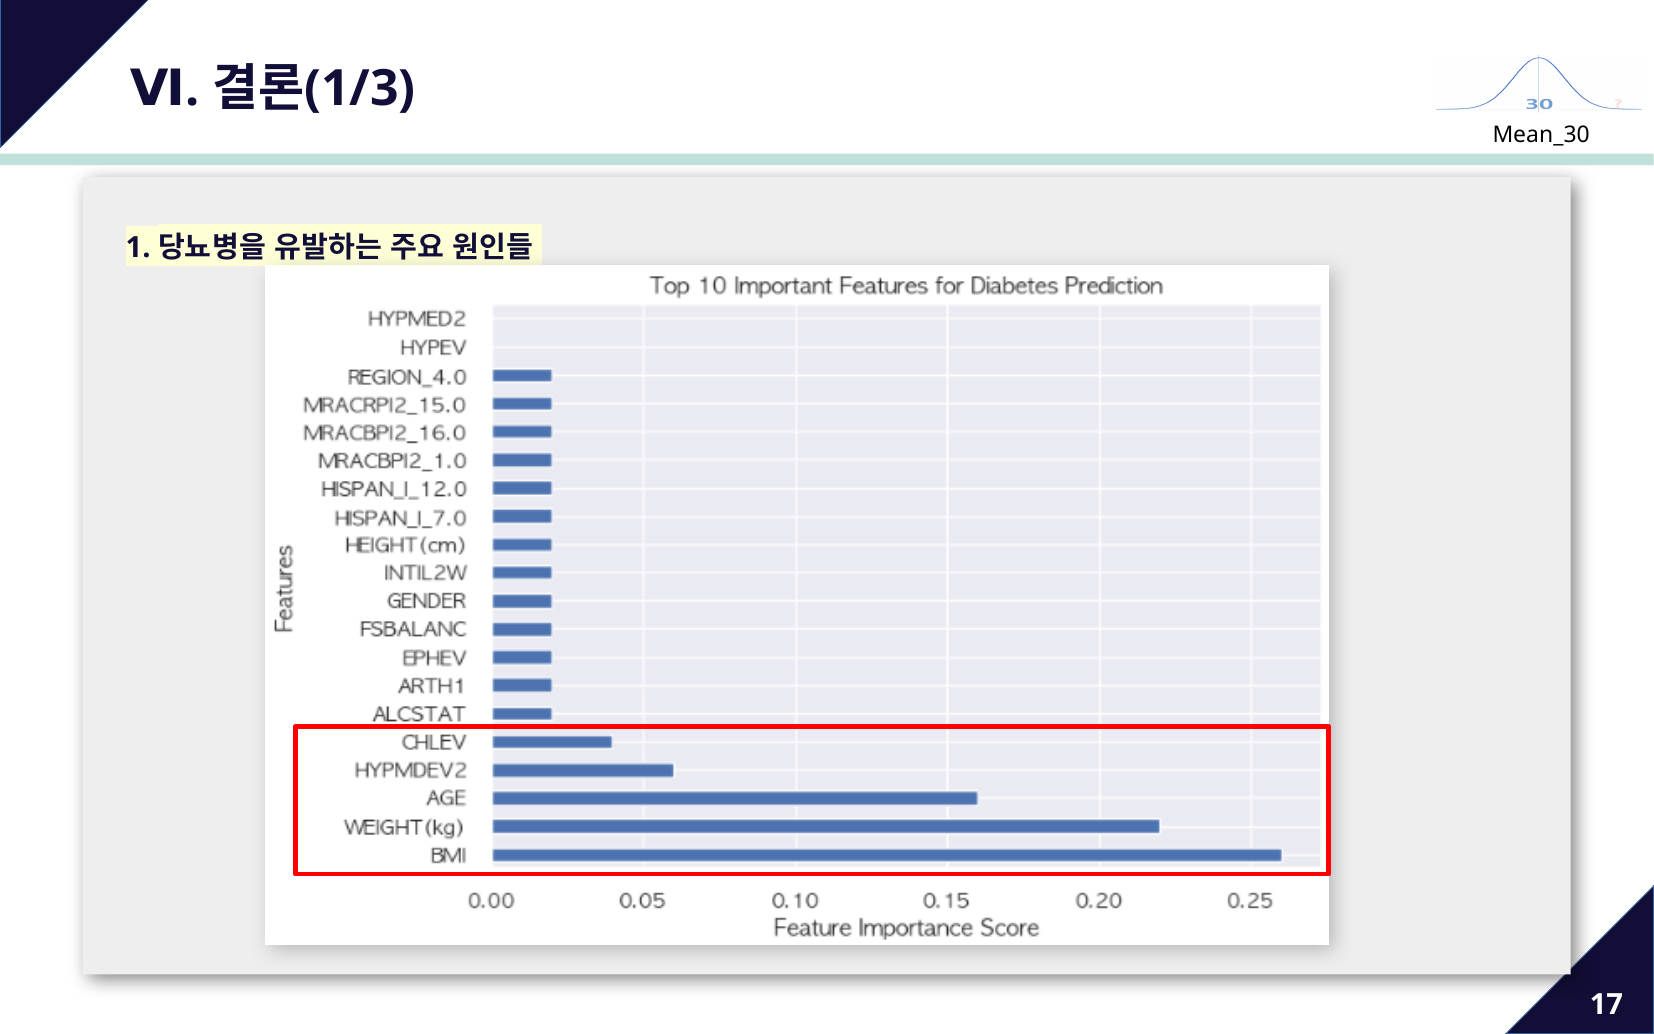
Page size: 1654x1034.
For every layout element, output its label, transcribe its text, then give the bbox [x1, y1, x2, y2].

text_box <숫자> [1556, 981, 1654, 1025]
picture [298, 729, 1326, 872]
title Ⅵ. 결론(1/3) [129, 41, 1618, 148]
text_box Mean_30 [1446, 118, 1636, 148]
list 1. 당뇨병을 유발하는 주요 원인들 [82, 177, 1571, 975]
picture [265, 265, 1329, 945]
picture [1434, 55, 1642, 113]
